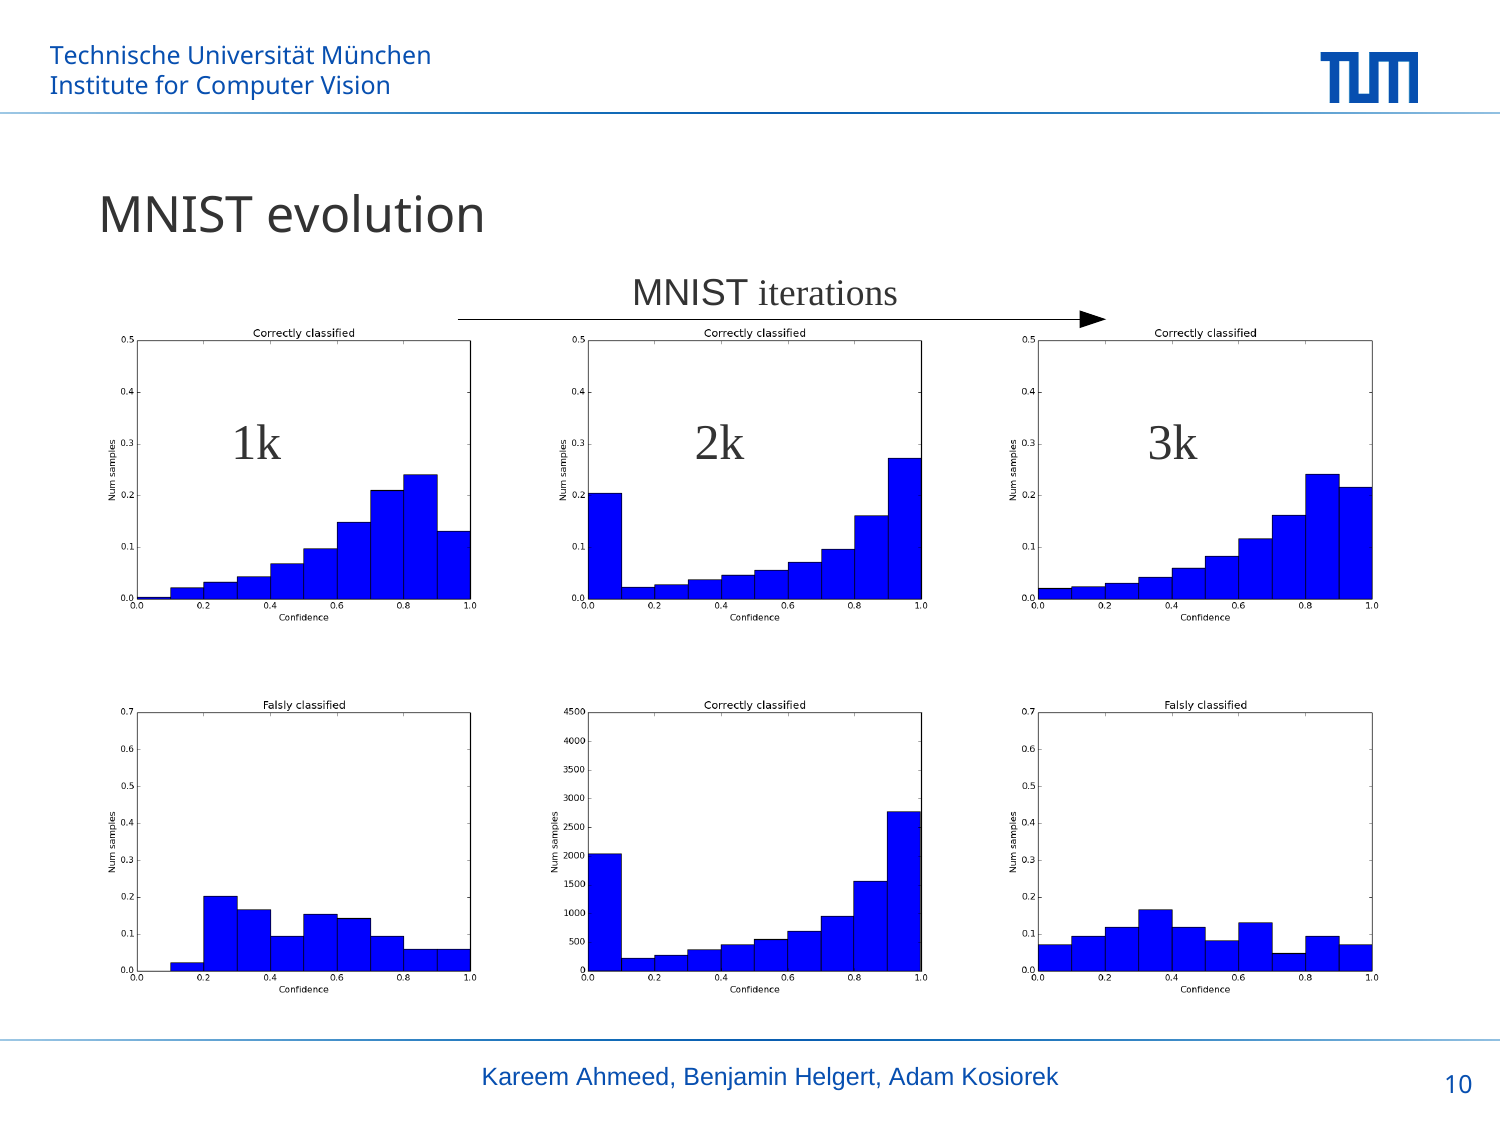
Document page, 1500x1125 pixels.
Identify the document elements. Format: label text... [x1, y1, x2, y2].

picture [0, 0, 1500, 1125]
text_box 3k [1132, 401, 1213, 477]
text_box 1k [216, 401, 297, 477]
text_box 2k [679, 401, 760, 477]
title MNIST evolution [83, 149, 1417, 250]
text_box MNIST iterations [617, 260, 914, 319]
